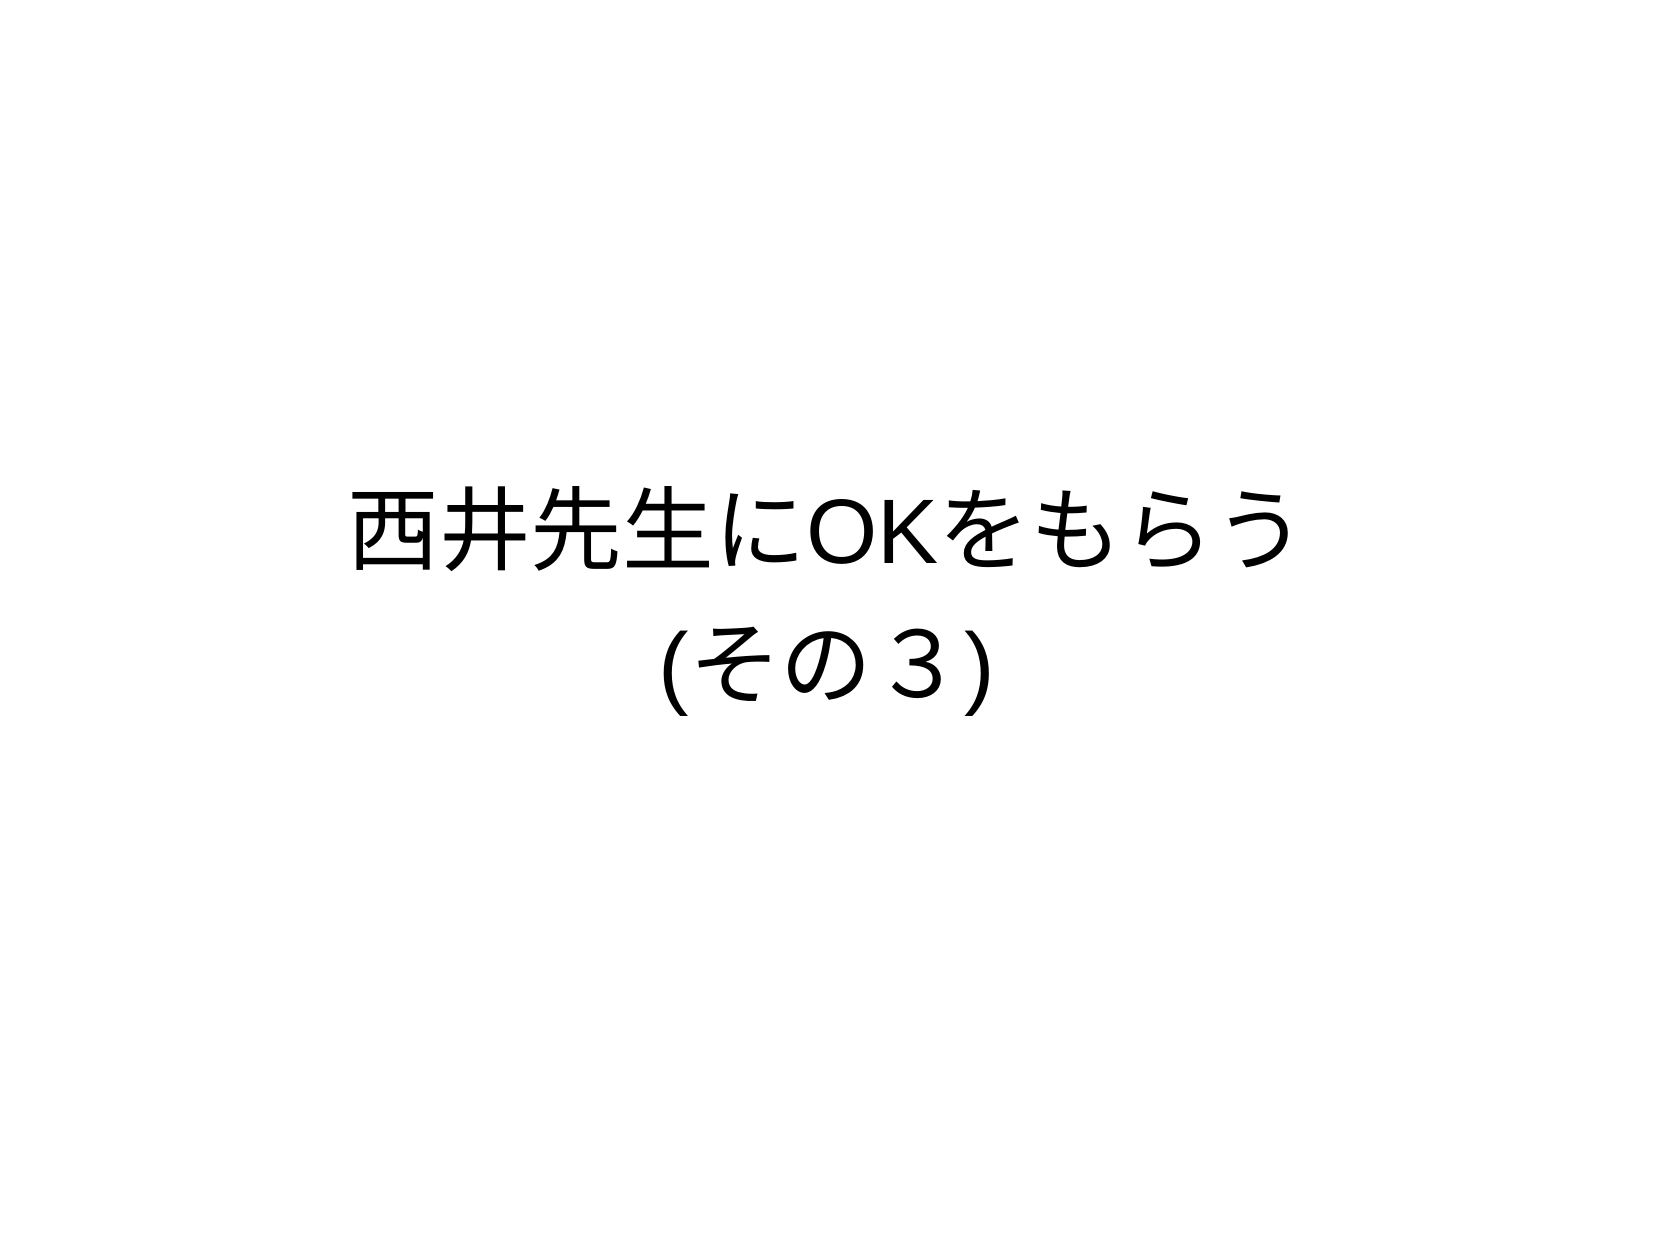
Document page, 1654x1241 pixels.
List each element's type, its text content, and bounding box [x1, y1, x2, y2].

title 西井先生にOKをもらう (その３) [82, 401, 1571, 780]
